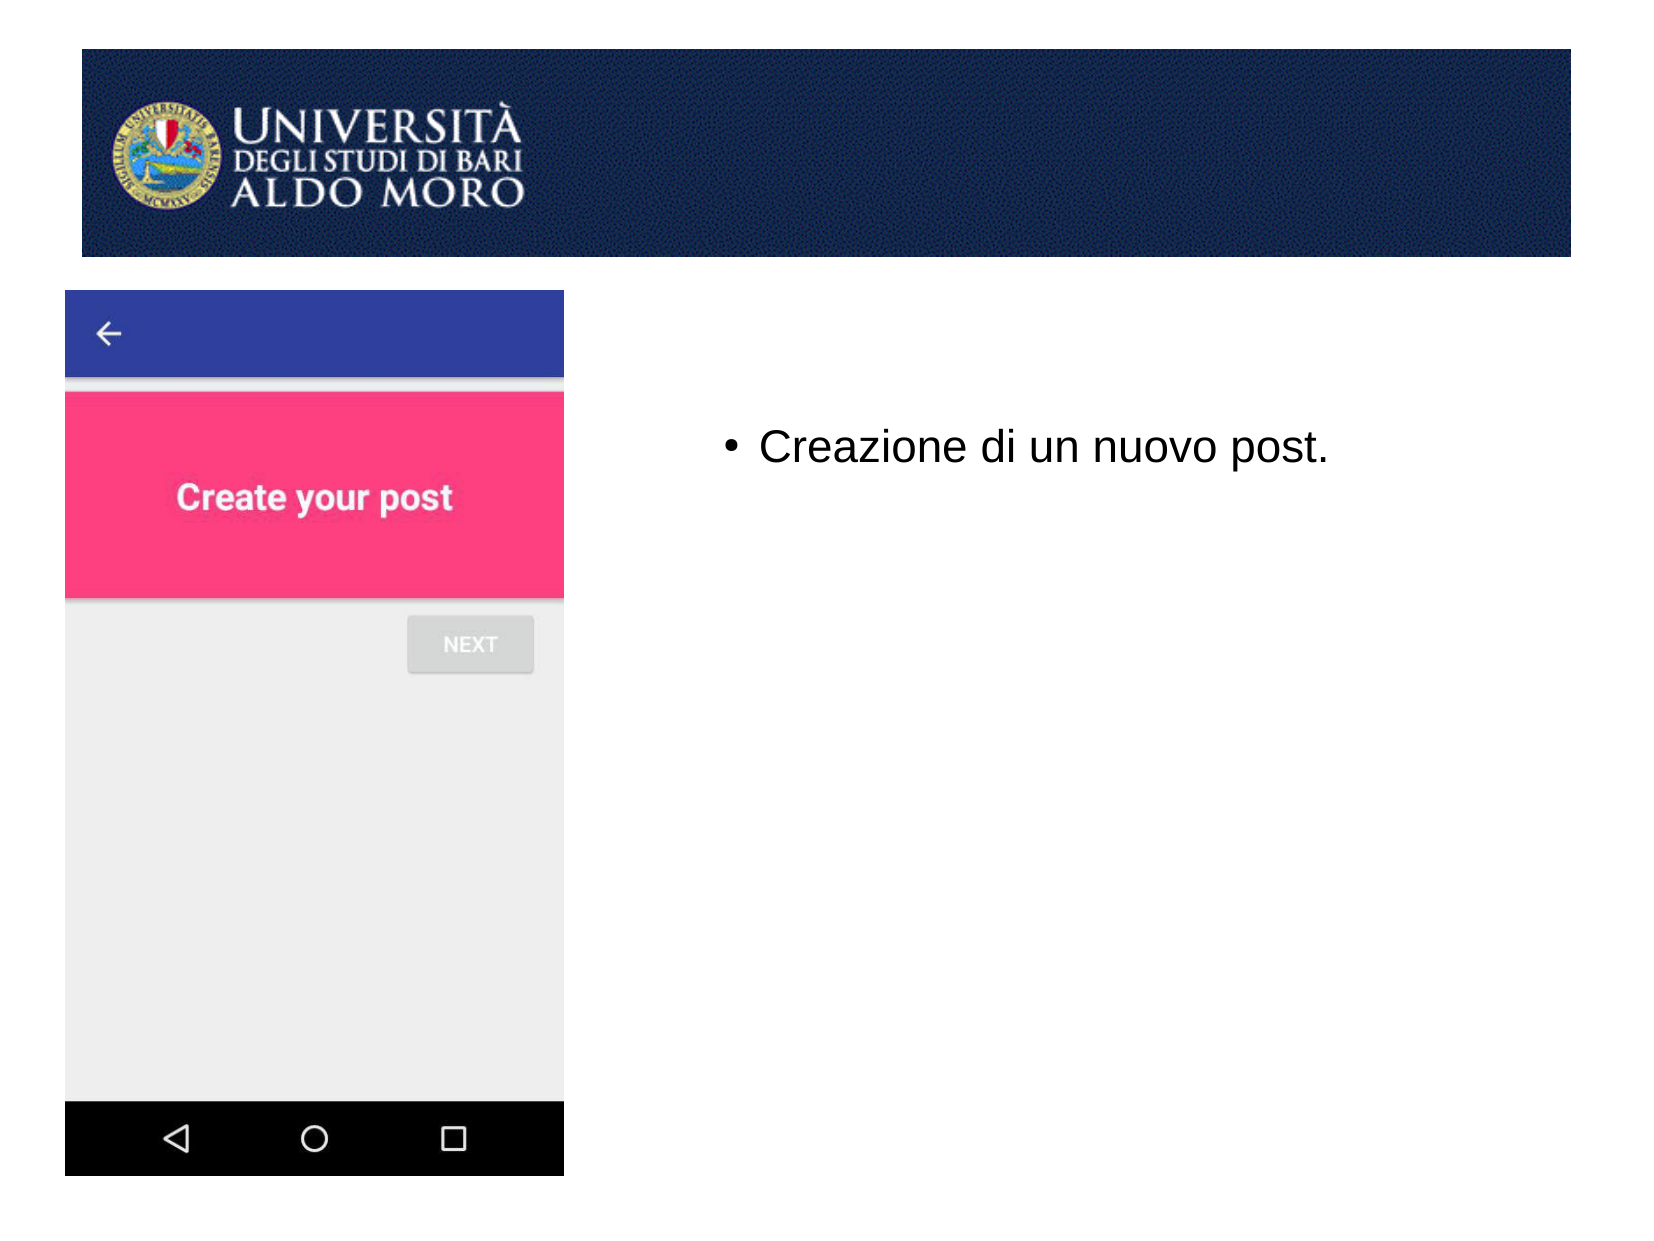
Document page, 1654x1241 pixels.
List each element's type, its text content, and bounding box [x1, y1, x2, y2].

text_box Creazione di un nuovo post. [708, 413, 1465, 480]
picture [65, 290, 564, 1177]
picture [82, 49, 1571, 257]
